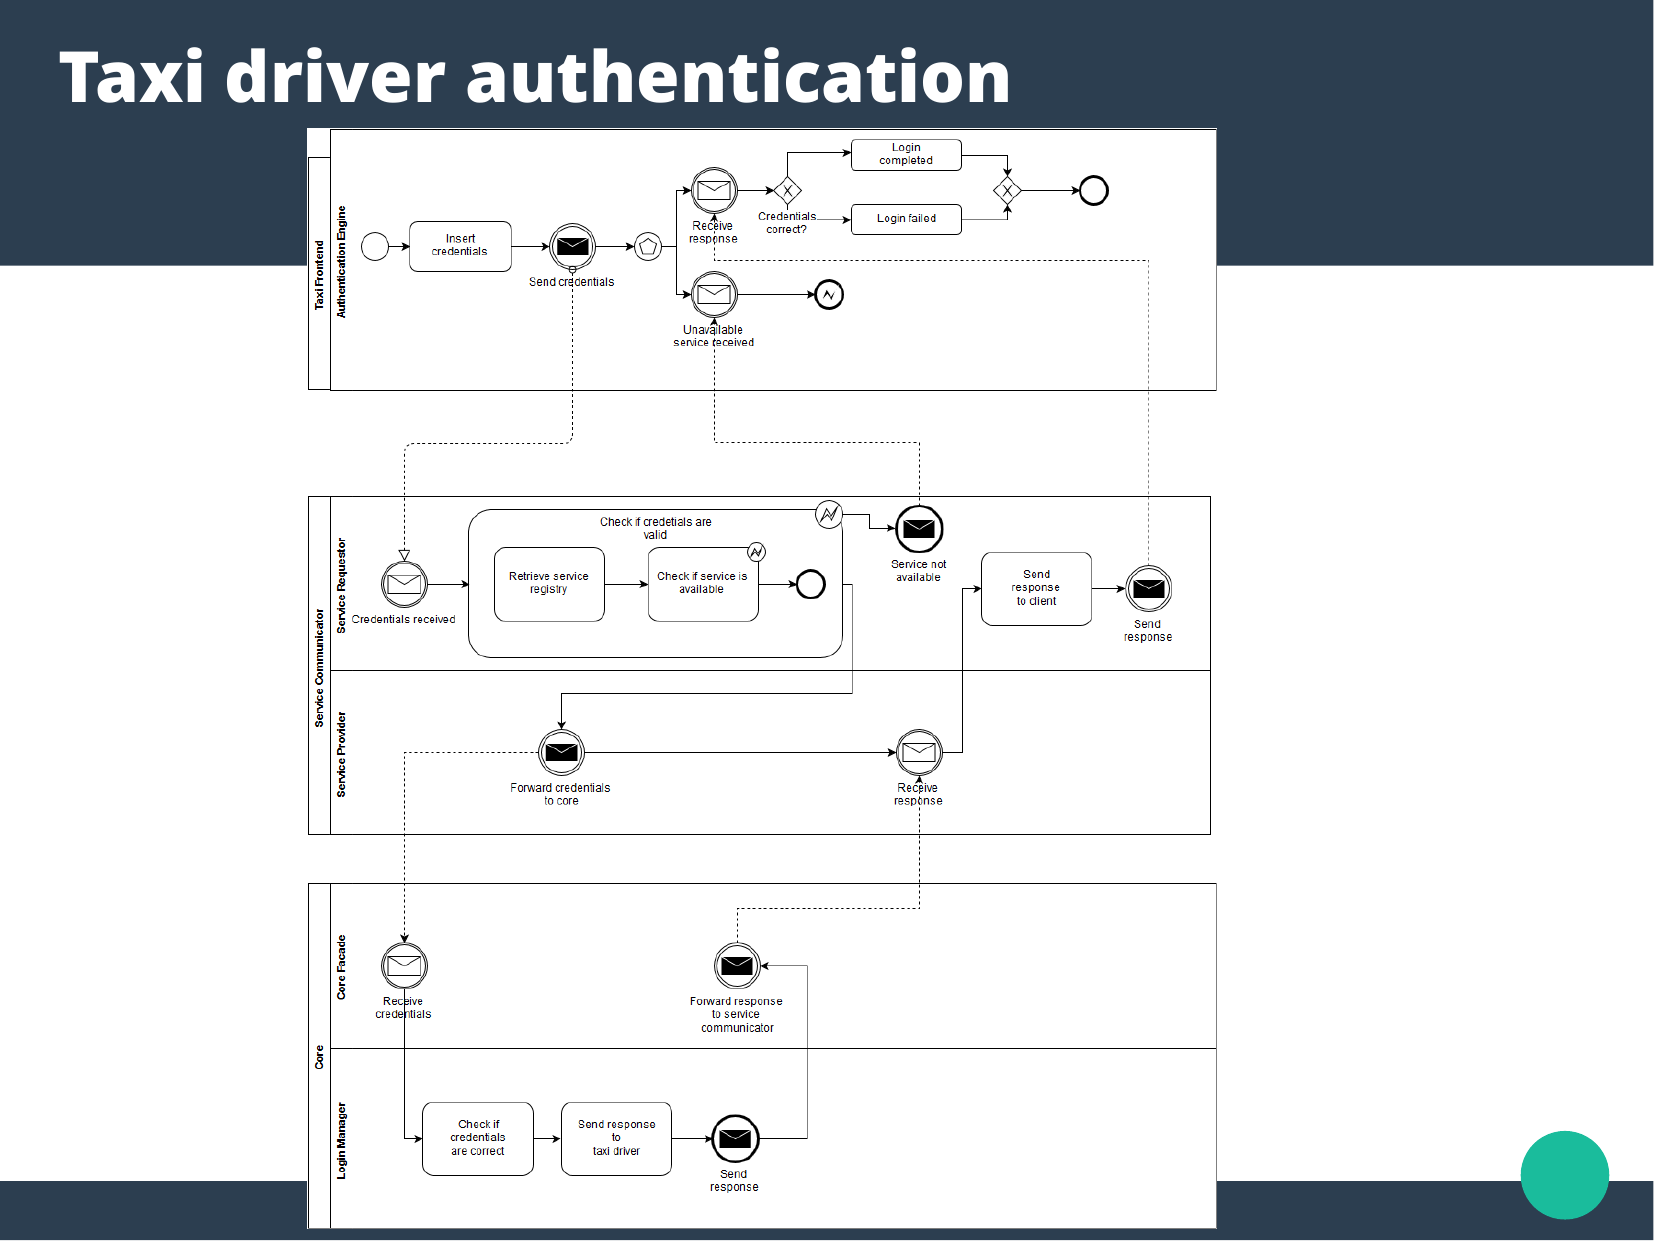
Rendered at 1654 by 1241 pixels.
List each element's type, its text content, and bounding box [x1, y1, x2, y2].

picture [307, 128, 1217, 1229]
title Taxi driver authentication [59, 0, 1595, 154]
